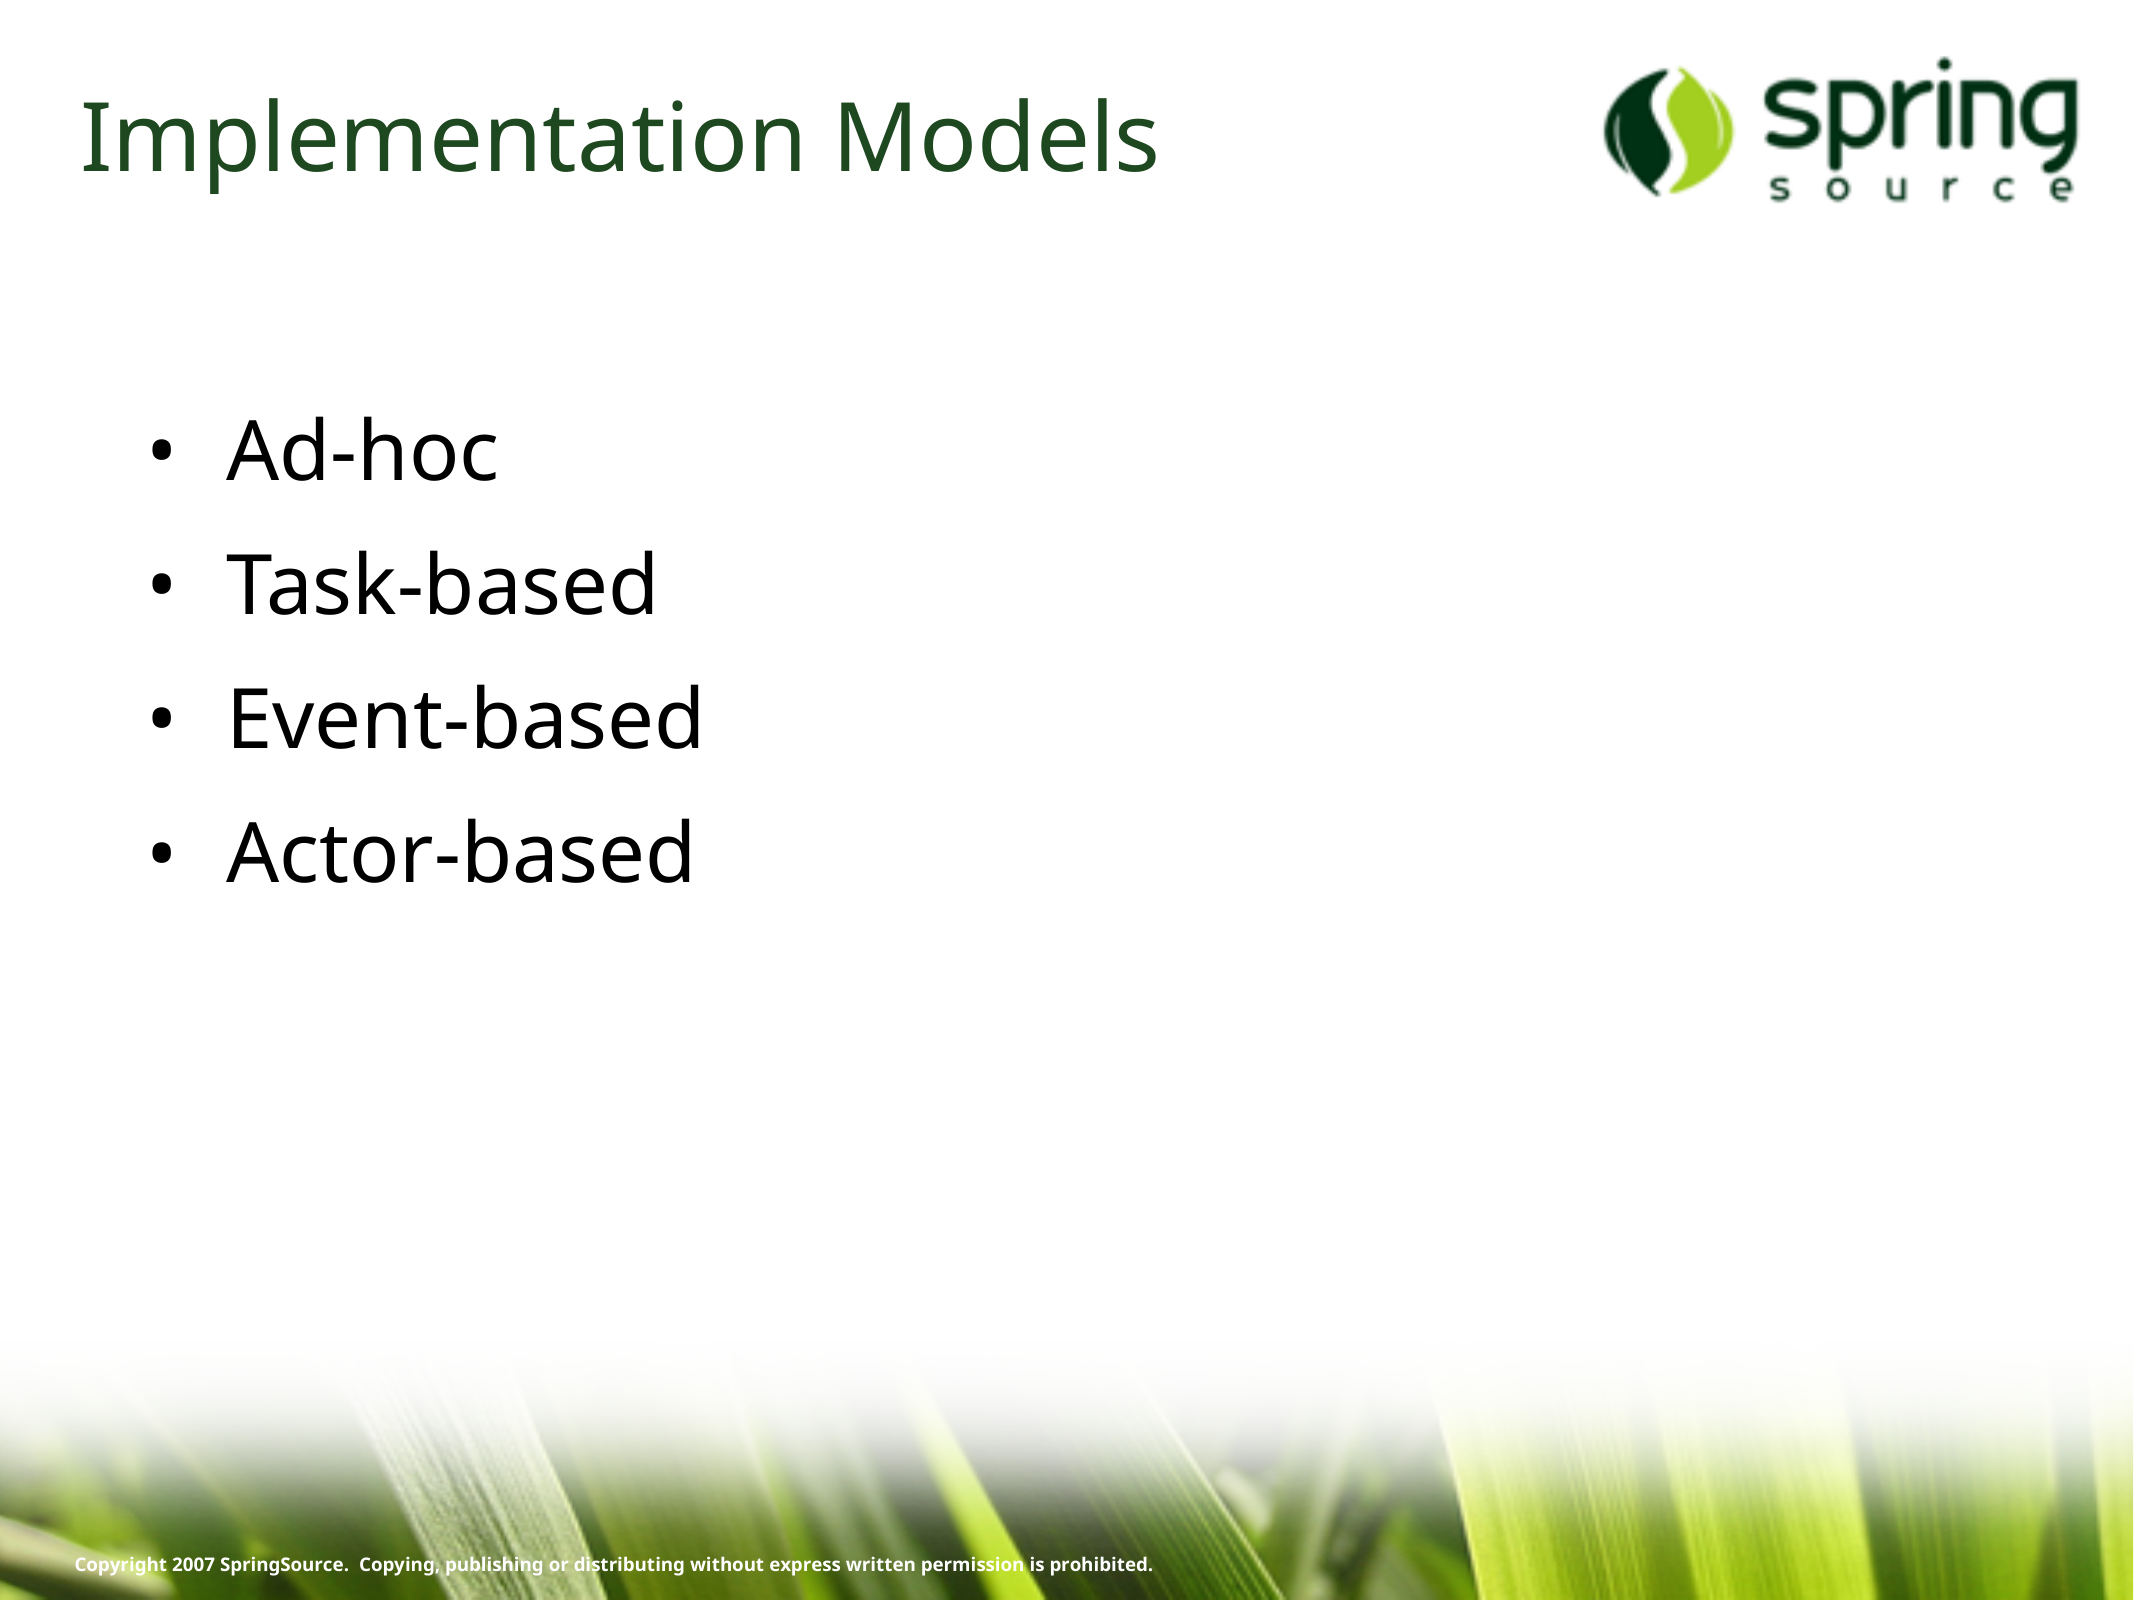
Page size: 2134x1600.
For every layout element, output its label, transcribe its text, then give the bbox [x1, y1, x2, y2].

list Ad-hoc Task-based Event-based Actor-based [146, 391, 1982, 1319]
picture [1555, 46, 2134, 224]
title Implementation Models [80, 16, 1548, 253]
picture [0, 1340, 2134, 1600]
